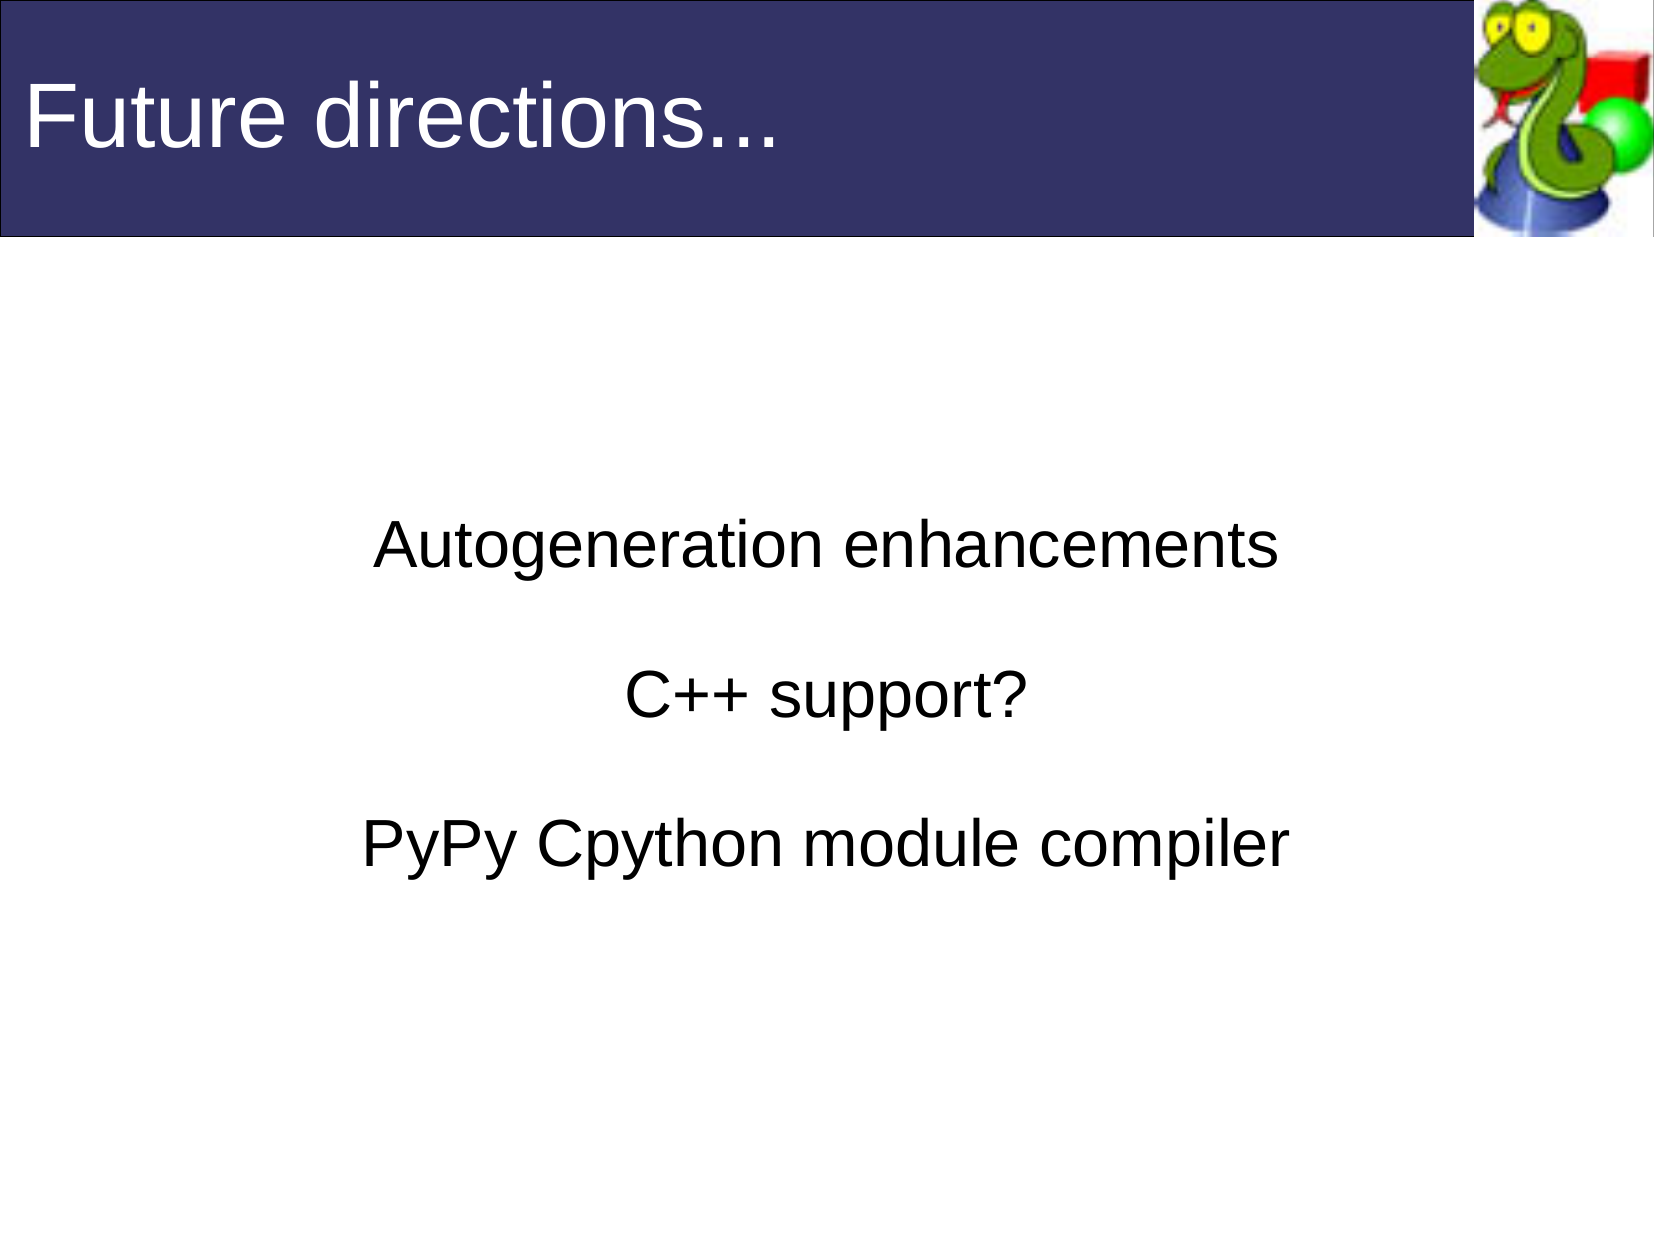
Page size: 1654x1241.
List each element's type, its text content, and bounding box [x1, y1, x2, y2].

title Future directions... [23, 19, 1477, 212]
subtitle Autogeneration enhancements C++ support? PyPy Cpython module compiler [88, 450, 1565, 938]
picture [1474, 0, 1654, 237]
